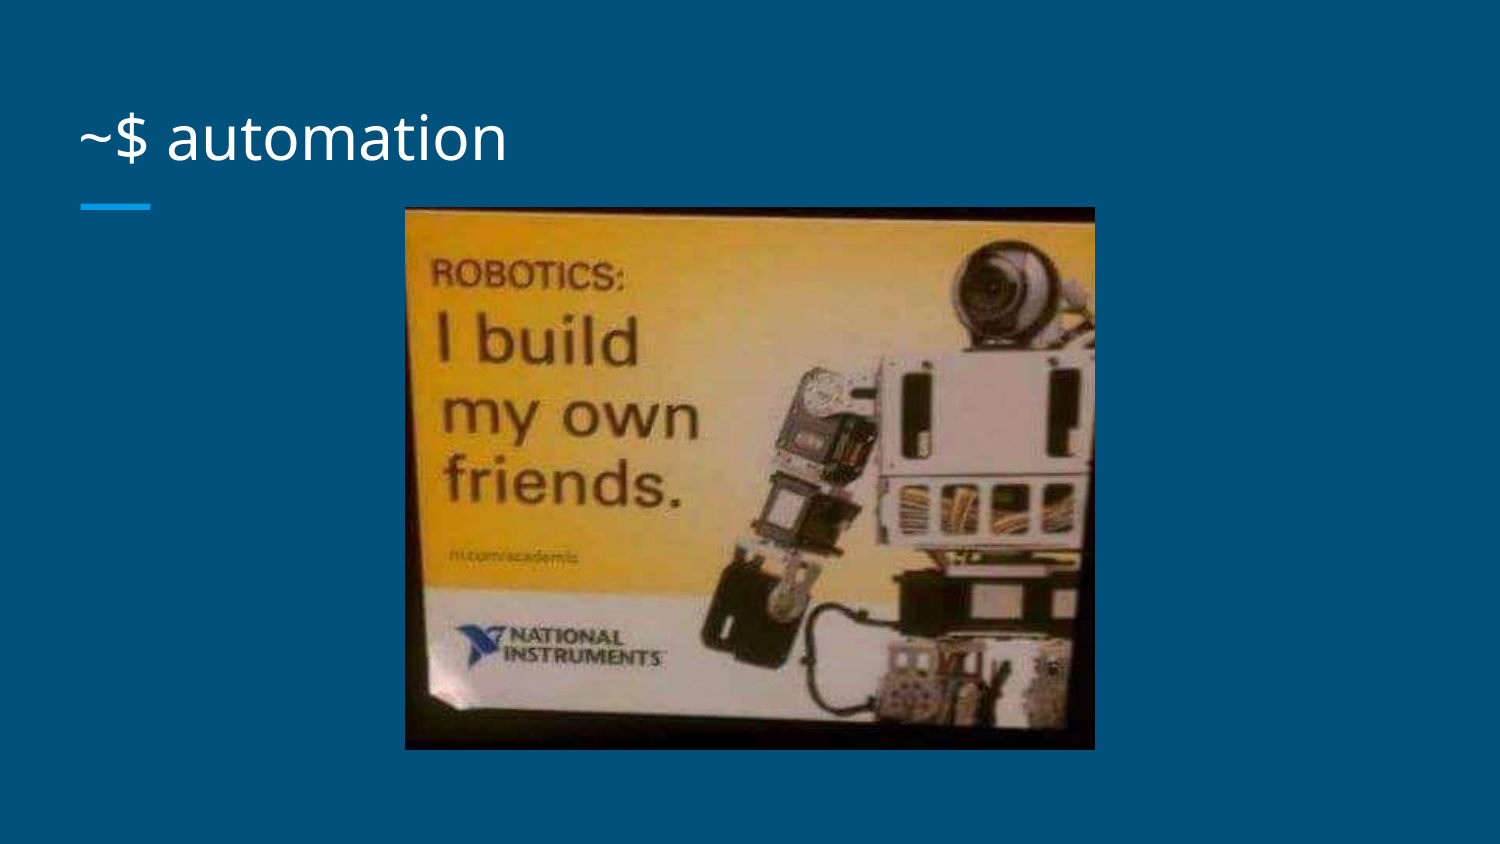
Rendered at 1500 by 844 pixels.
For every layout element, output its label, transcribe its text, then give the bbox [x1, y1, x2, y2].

title ~$ automation [63, 75, 1437, 188]
picture [406, 208, 1094, 749]
